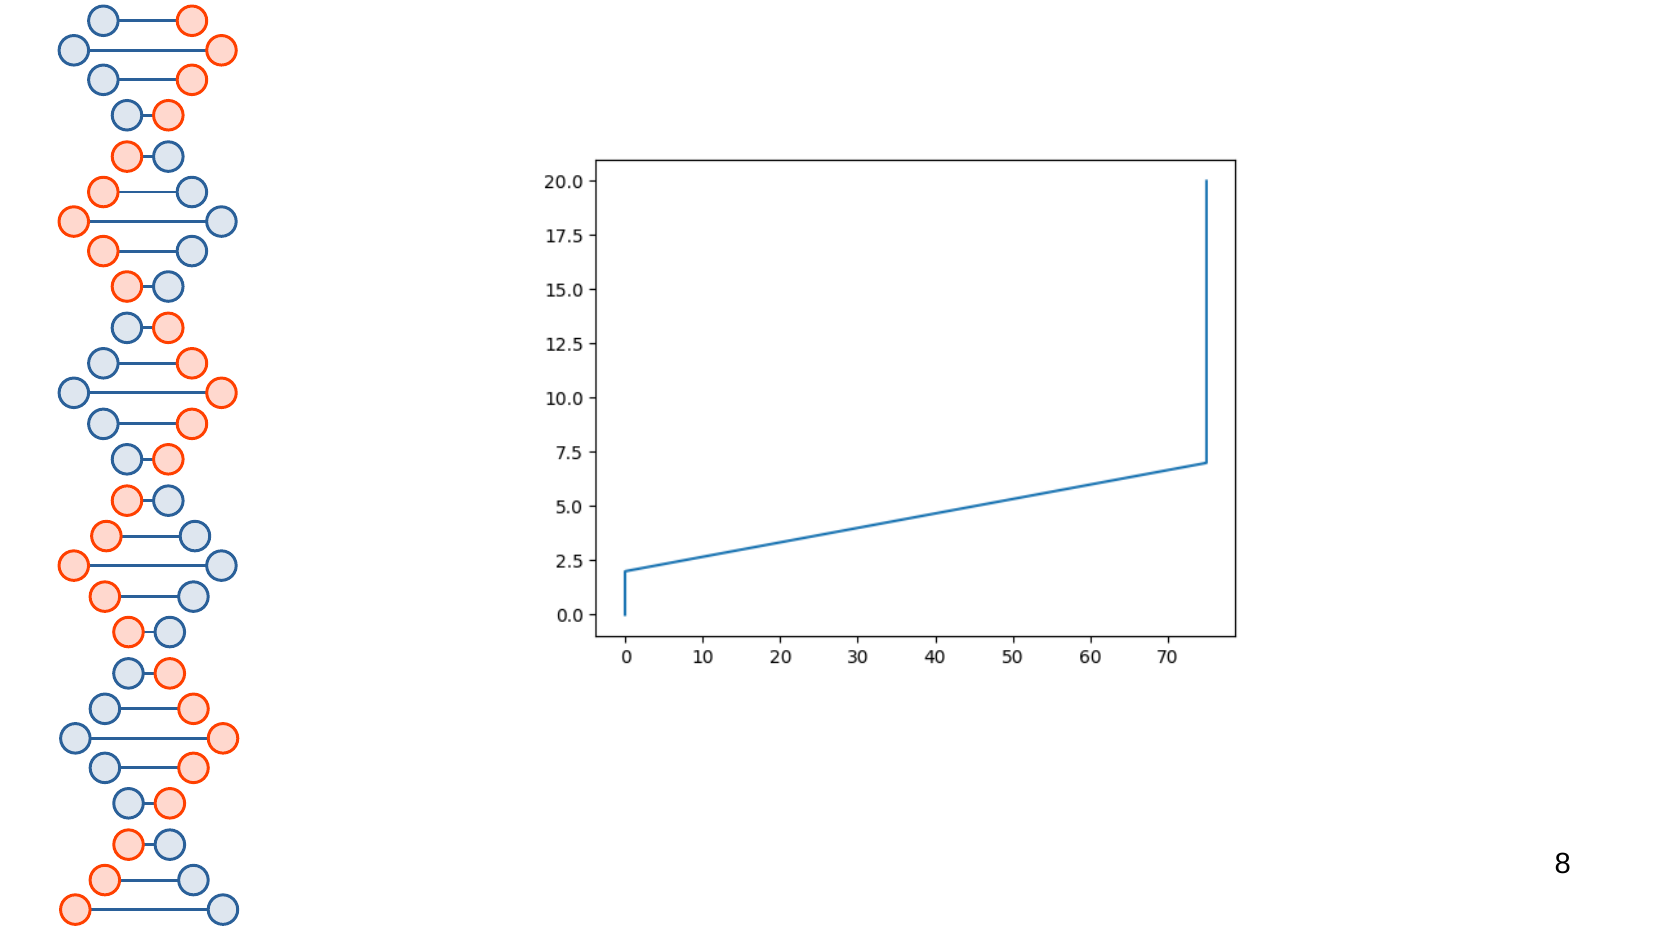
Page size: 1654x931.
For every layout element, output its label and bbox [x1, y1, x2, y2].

picture [531, 147, 1248, 680]
